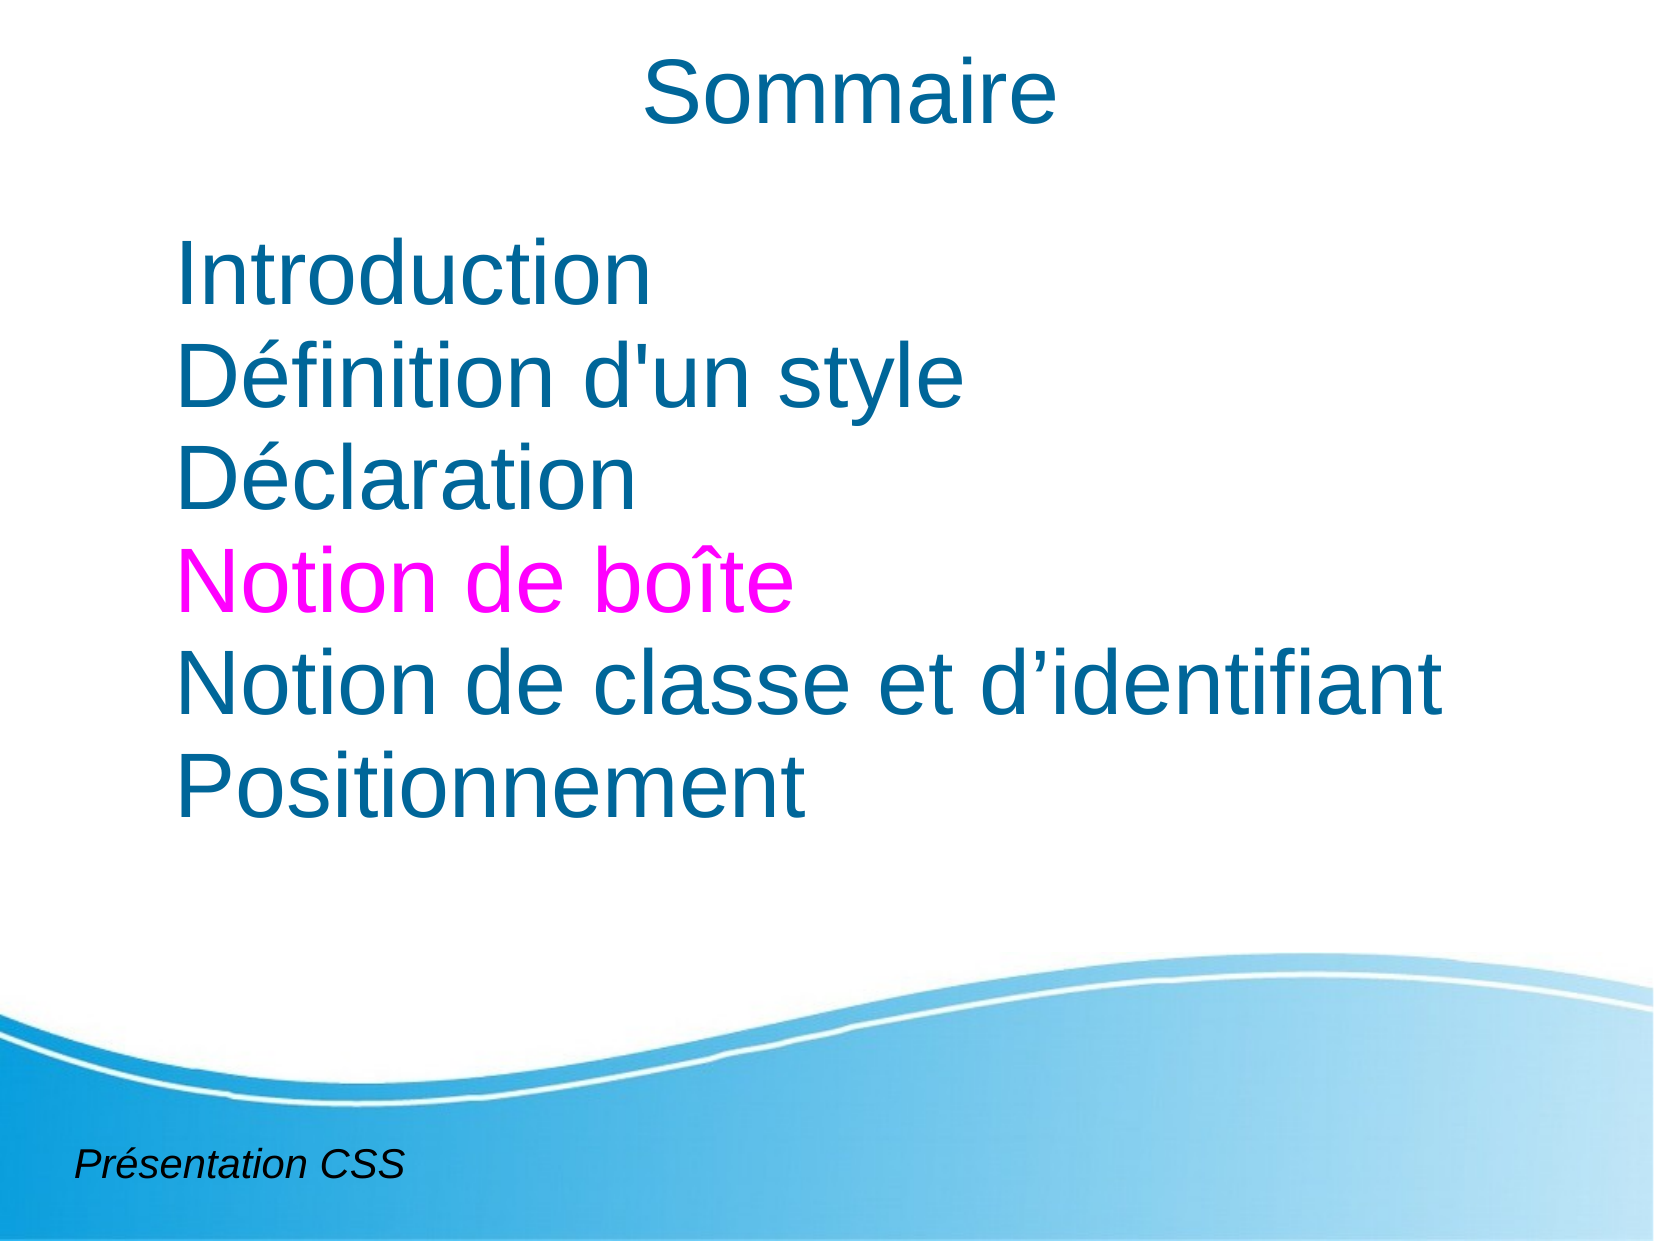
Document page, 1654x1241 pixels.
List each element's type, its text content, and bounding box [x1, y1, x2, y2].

title Sommaire [106, 0, 1595, 196]
picture [0, 952, 1654, 1241]
title Introduction Définition d'un style Déclaration Notion de boîte Notion de classe et d’identifiant Positionnement [174, 221, 1558, 837]
